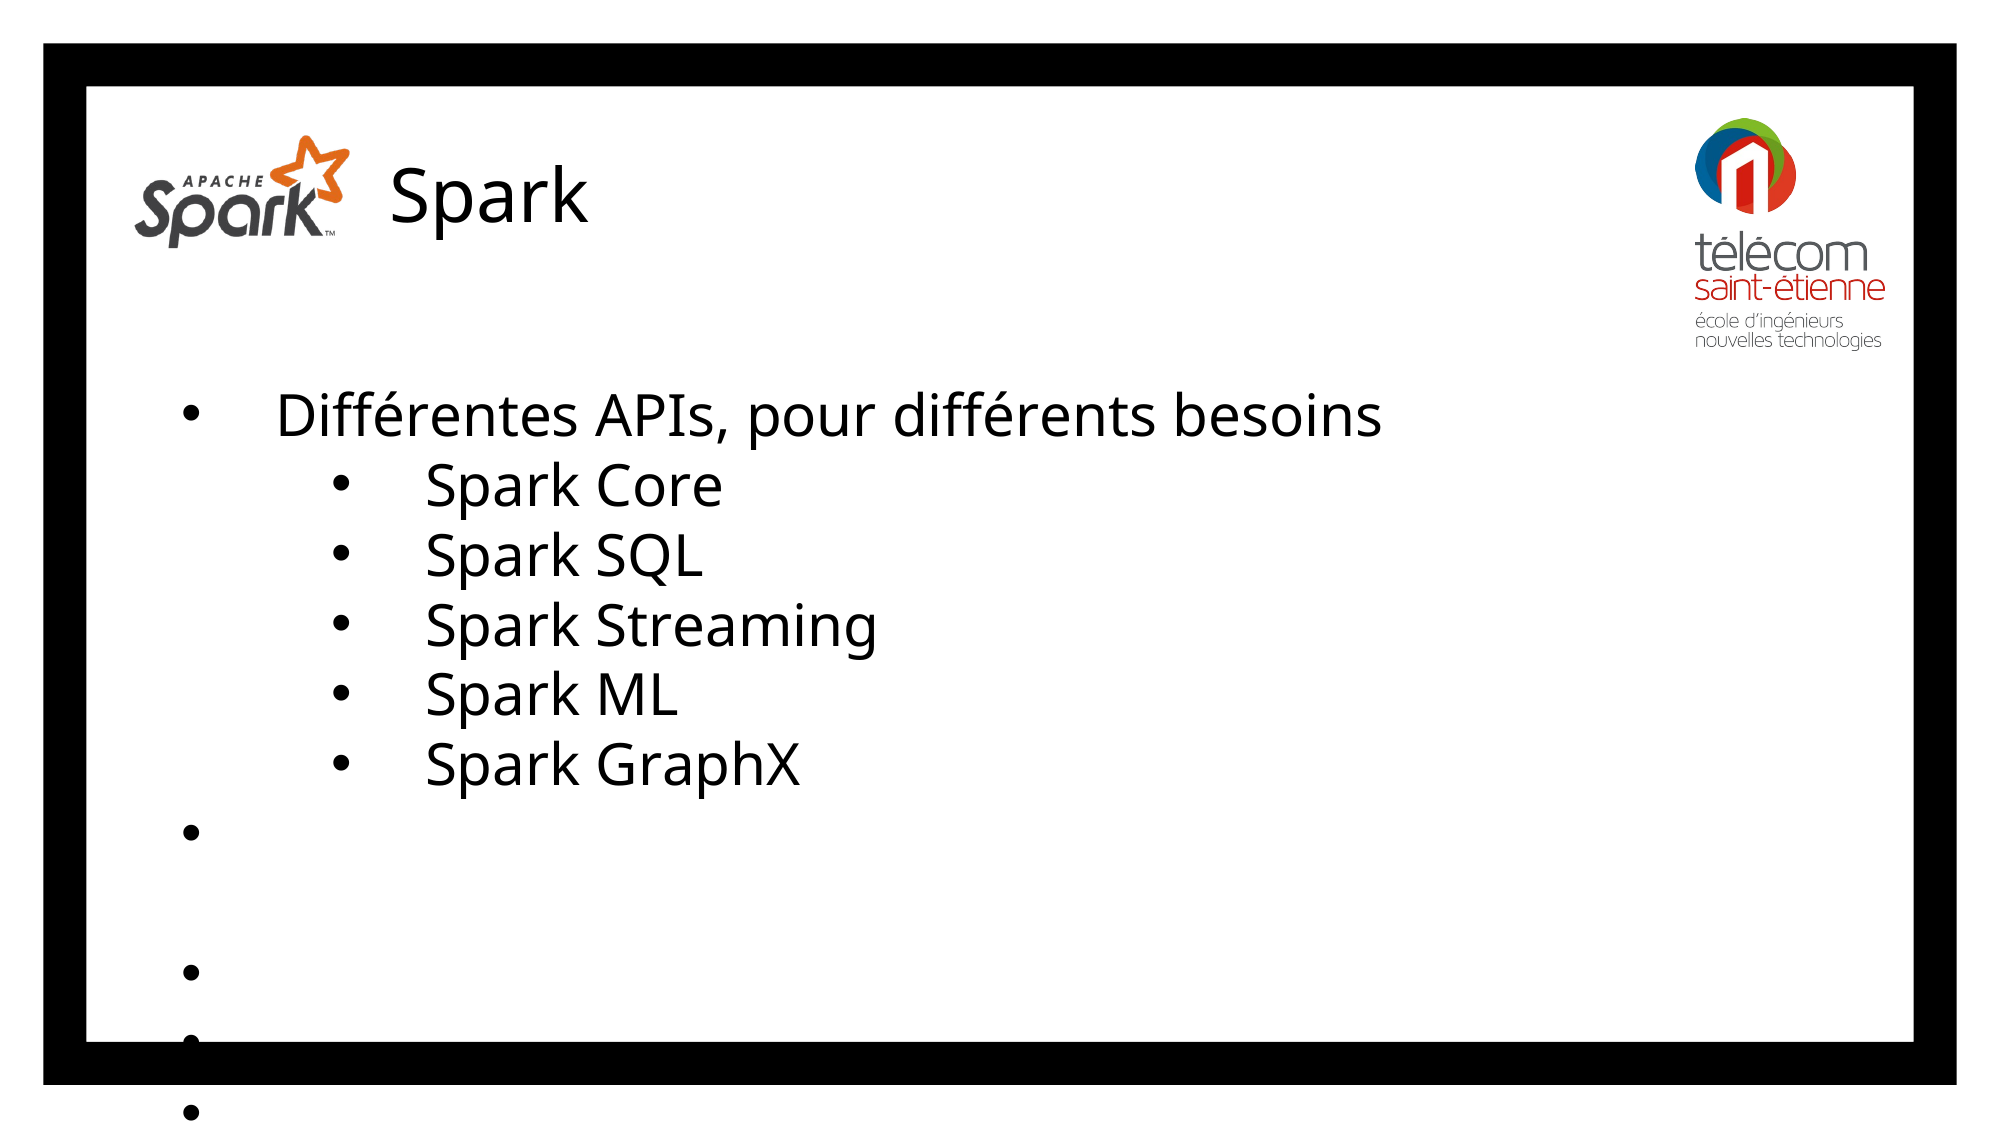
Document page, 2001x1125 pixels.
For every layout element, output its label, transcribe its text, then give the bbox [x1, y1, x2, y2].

text_box Différentes APIs, pour différents besoins Spark Core Spark SQL Spark Streaming Spark ML Spark GraphX [166, 370, 1785, 1125]
title Spark [369, 138, 1849, 304]
picture [1695, 118, 1885, 351]
picture [1715, 134, 1730, 138]
picture [133, 135, 350, 250]
